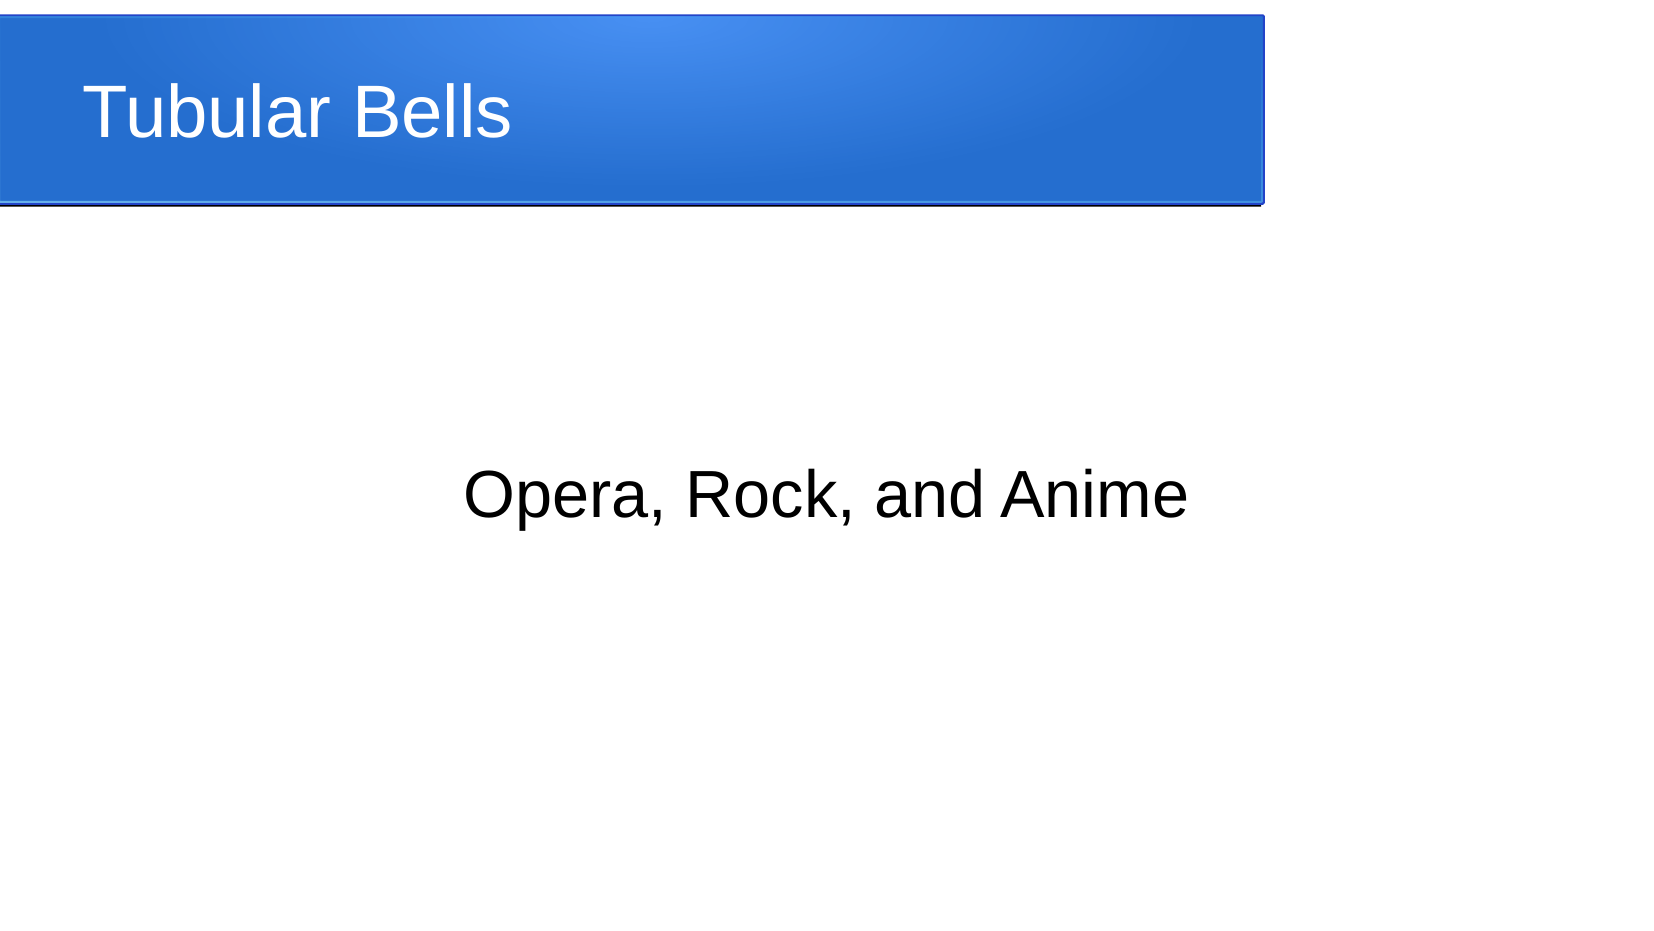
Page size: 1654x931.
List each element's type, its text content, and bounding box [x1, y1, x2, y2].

title Tubular Bells [82, 35, 1235, 189]
subtitle Opera, Rock, and Anime [82, 224, 1571, 764]
